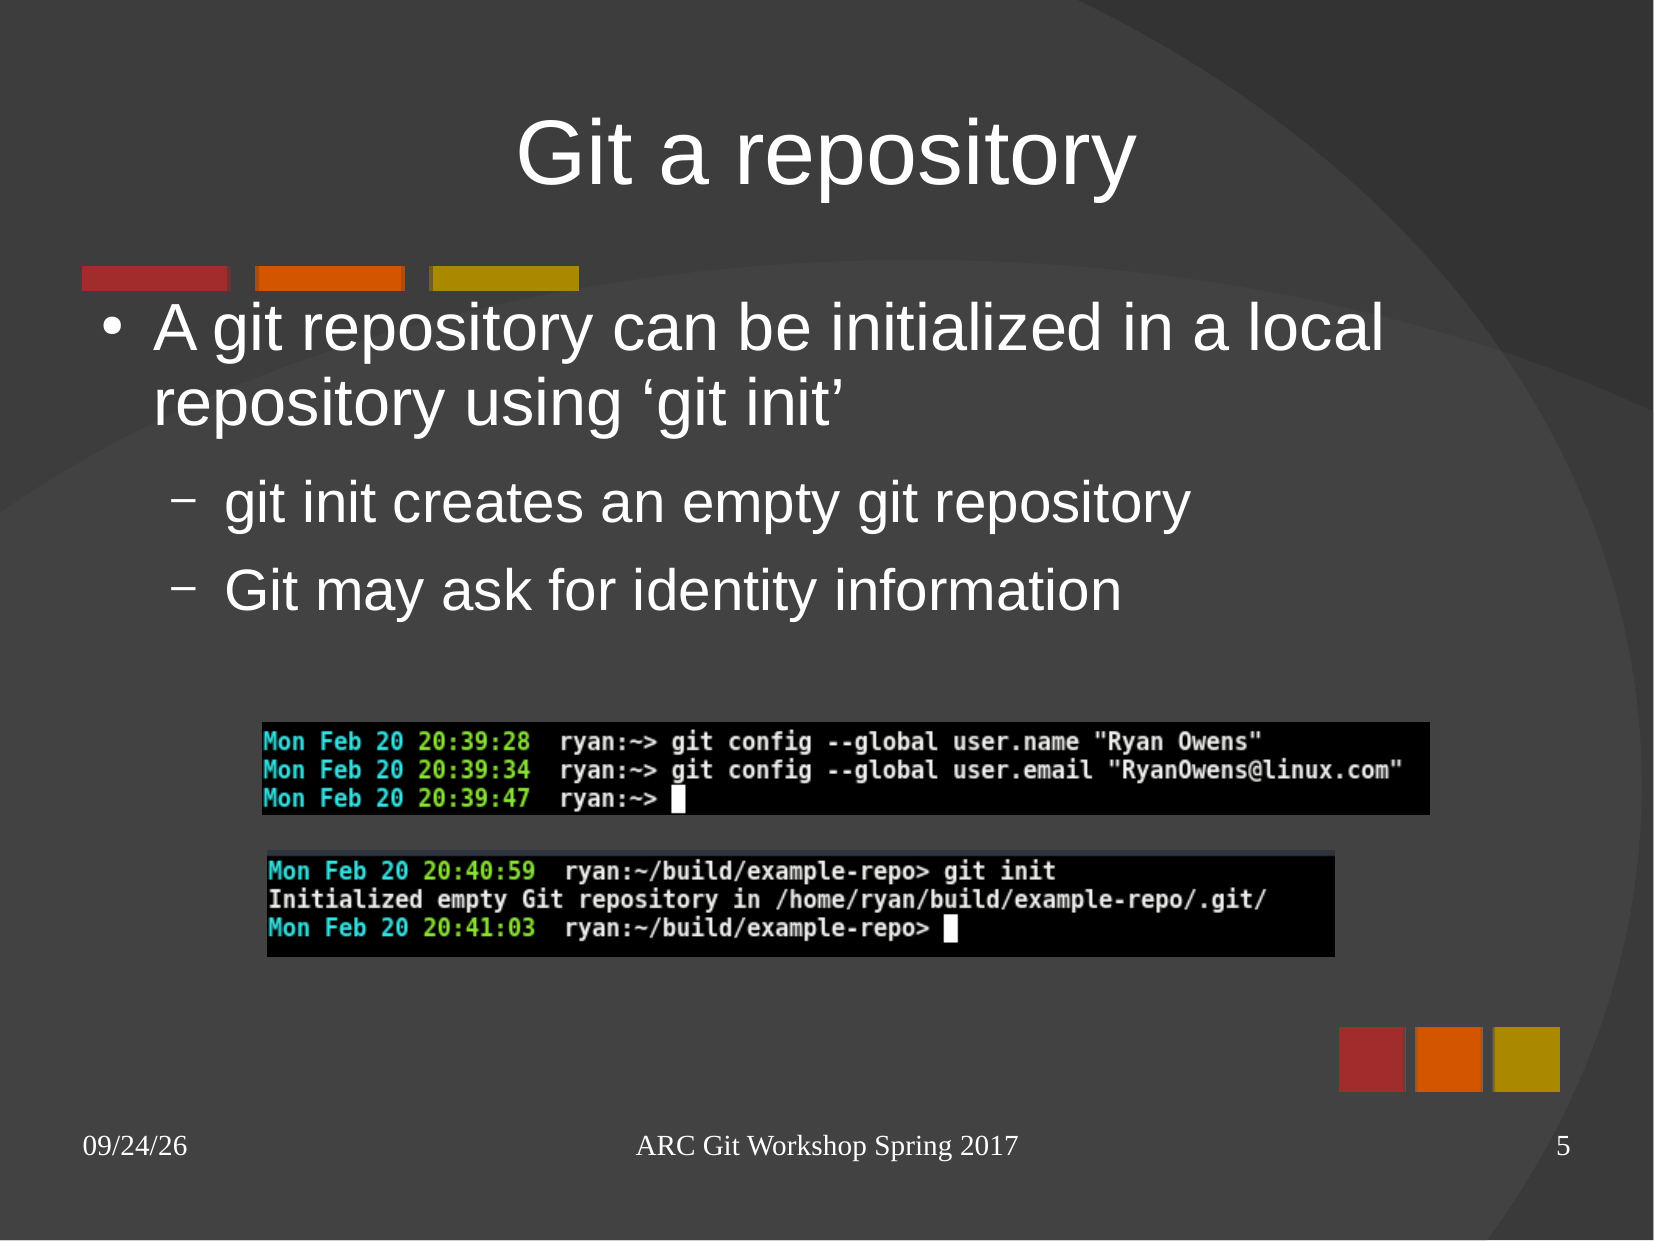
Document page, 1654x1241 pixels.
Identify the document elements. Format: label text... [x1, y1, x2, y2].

list A git repository can be initialized in a local repository using ‘git init’ git init creates an empty git repository Git may ask for identity information [82, 290, 1571, 1010]
title Git a repository [82, 49, 1571, 257]
picture [262, 722, 1430, 815]
picture [1339, 1027, 1560, 1092]
picture [267, 850, 1335, 957]
picture [82, 266, 579, 290]
